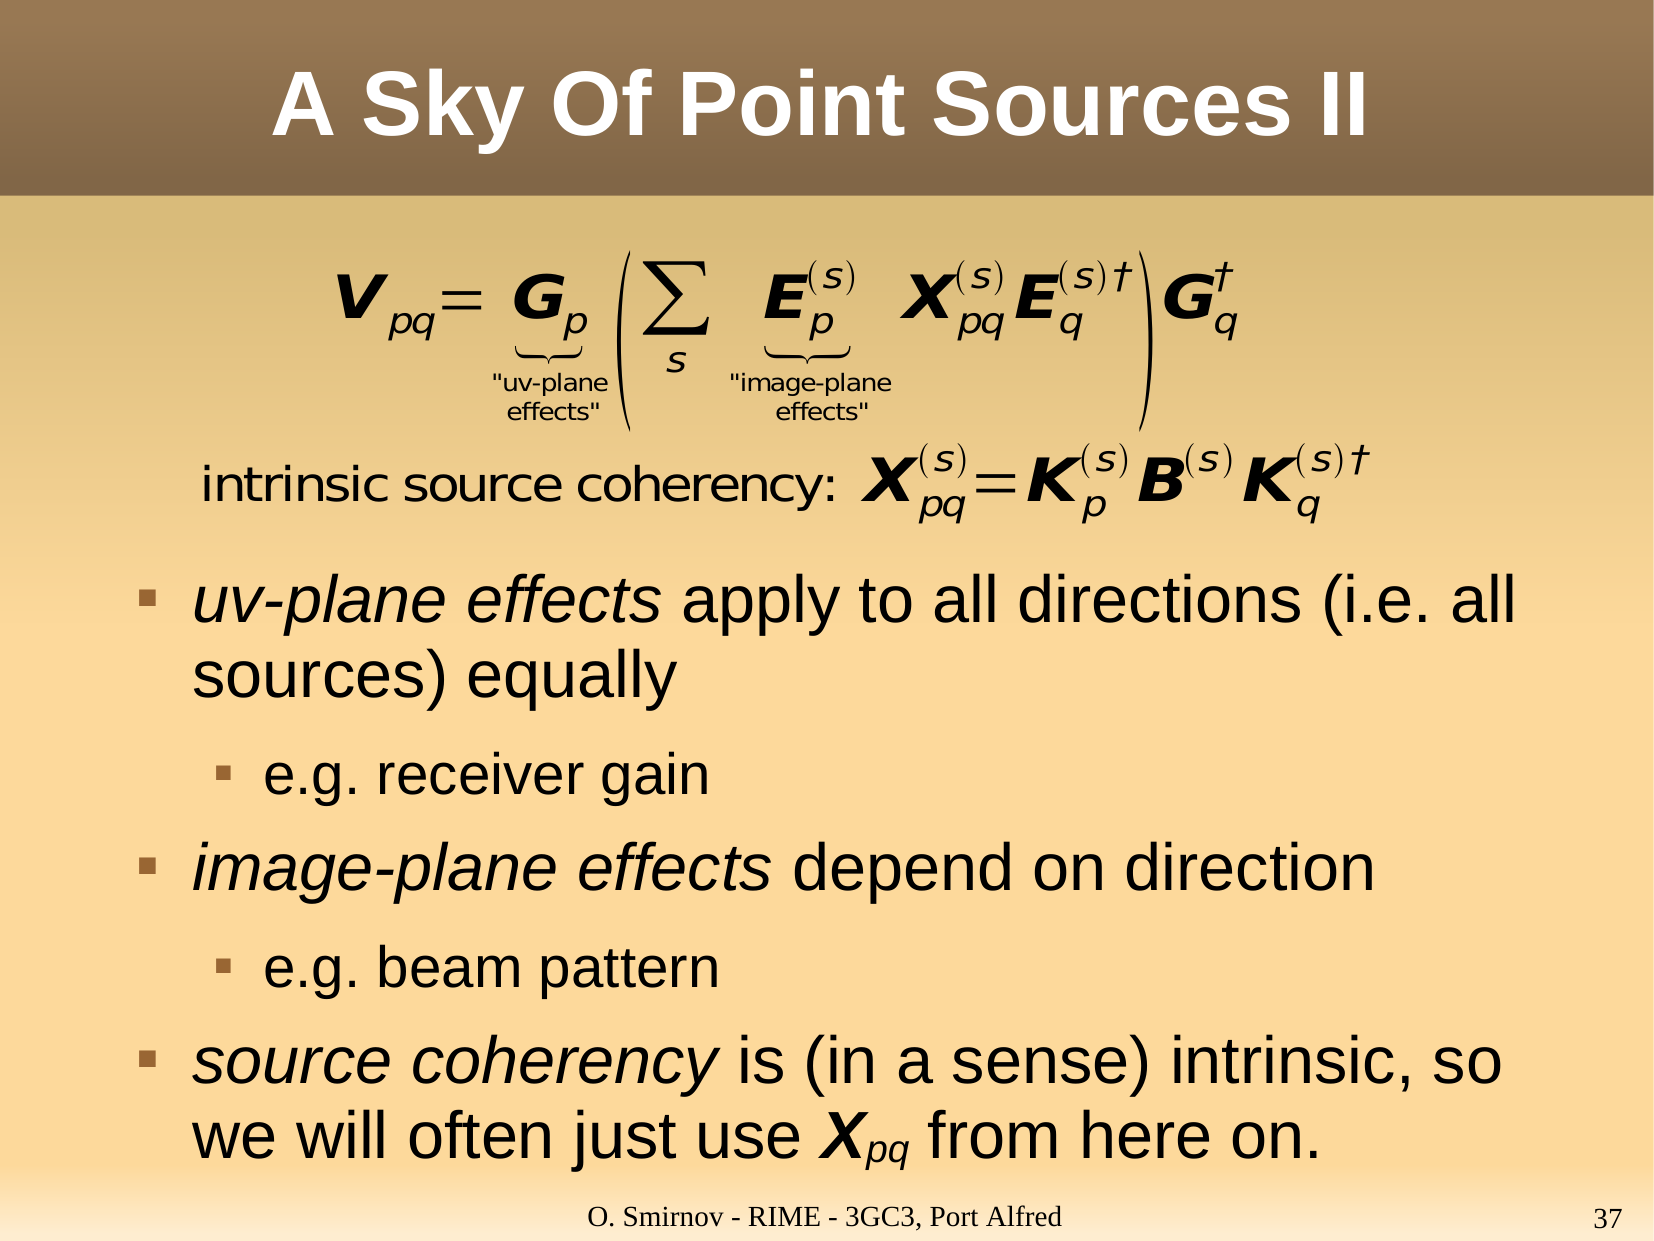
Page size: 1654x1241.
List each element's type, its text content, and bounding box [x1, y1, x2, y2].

title A Sky Of Point Sources II [76, 0, 1565, 208]
chart [192, 246, 1374, 525]
picture [0, 0, 1654, 1241]
list uv-plane effects apply to all directions (i.e. all sources) equally e.g. receiver gain image-plane effects depend on direction e.g. beam pattern source coherency is (in a sense) intrinsic, so we will often just use Xpq from here on. [121, 562, 1534, 1195]
